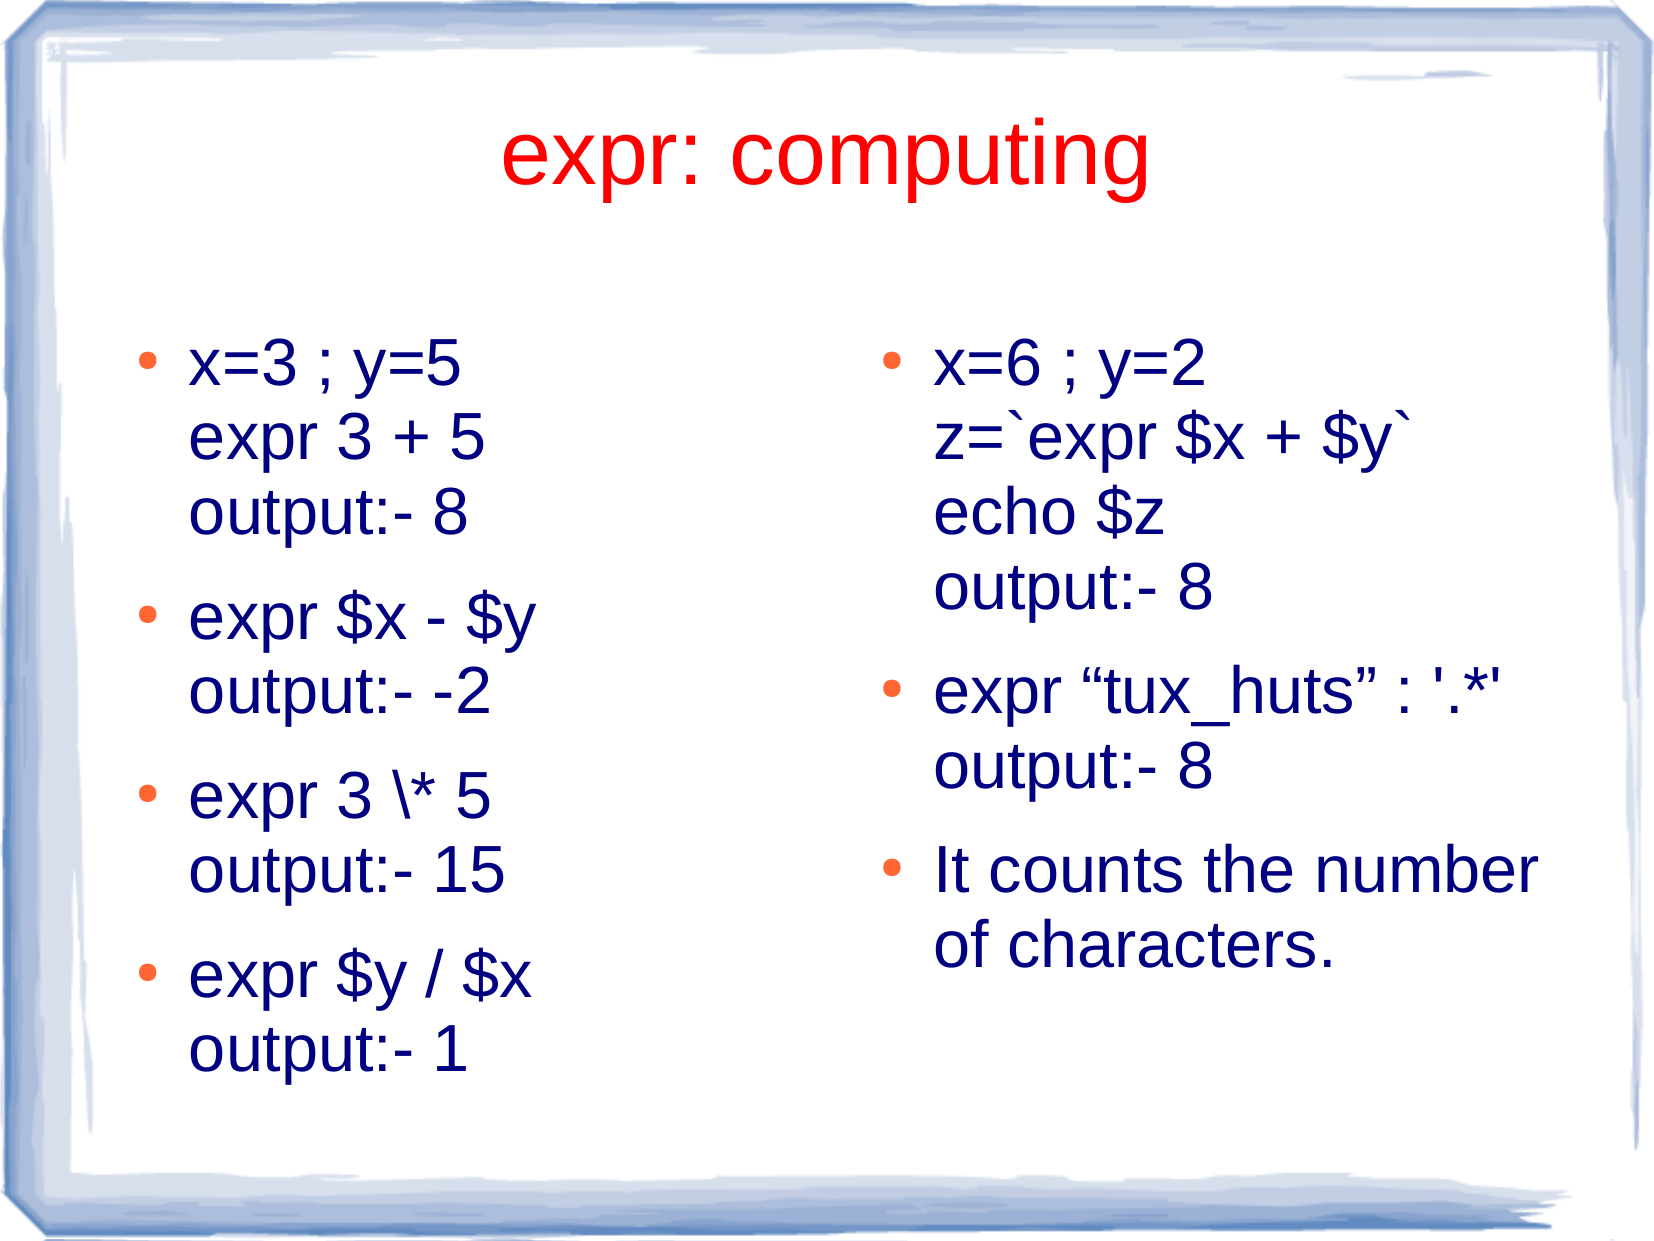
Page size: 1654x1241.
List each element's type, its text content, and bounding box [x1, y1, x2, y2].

title expr: computing [82, 49, 1571, 257]
list x=3 ; y=5 expr 3 + 5 output:- 8 expr $x - $y output:- -2 expr 3 \* 5 output:- 15 expr $y / $x output:- 1 [118, 324, 827, 1087]
picture [0, 0, 1654, 1241]
list x=6 ; y=2 z=`expr $x + $y` echo $z output:- 8 expr “tux_huts” : '.*' output:- 8 It counts the number of characters. [862, 324, 1572, 990]
